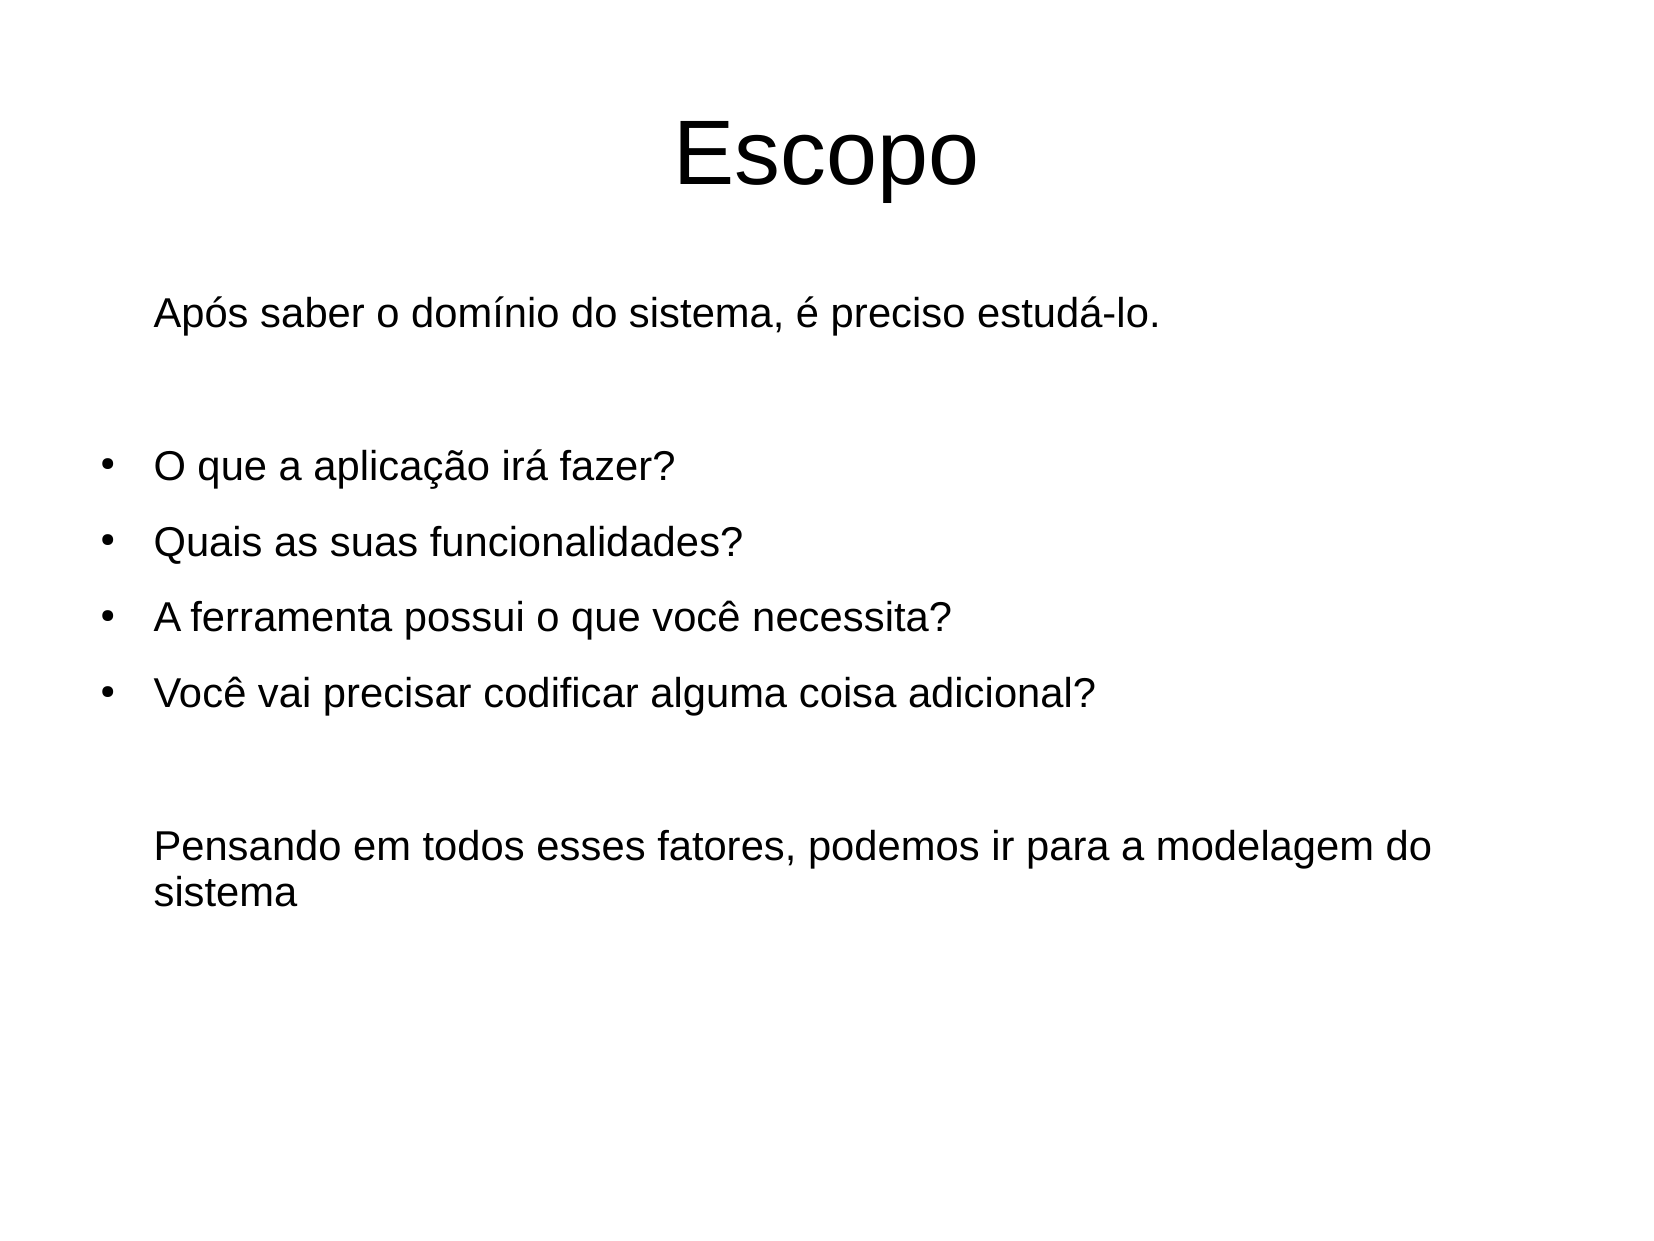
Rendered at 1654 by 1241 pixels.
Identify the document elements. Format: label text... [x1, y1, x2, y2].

title Escopo [82, 56, 1571, 250]
list Após saber o domínio do sistema, é preciso estudá-lo. O que a aplicação irá fazer? Quais as suas funcionalidades? A ferramenta possui o que você necessita? Você vai precisar codificar alguma coisa adicional? Pensando em todos esses fatores, podemos ir para a modelagem do sistema [82, 290, 1571, 1094]
